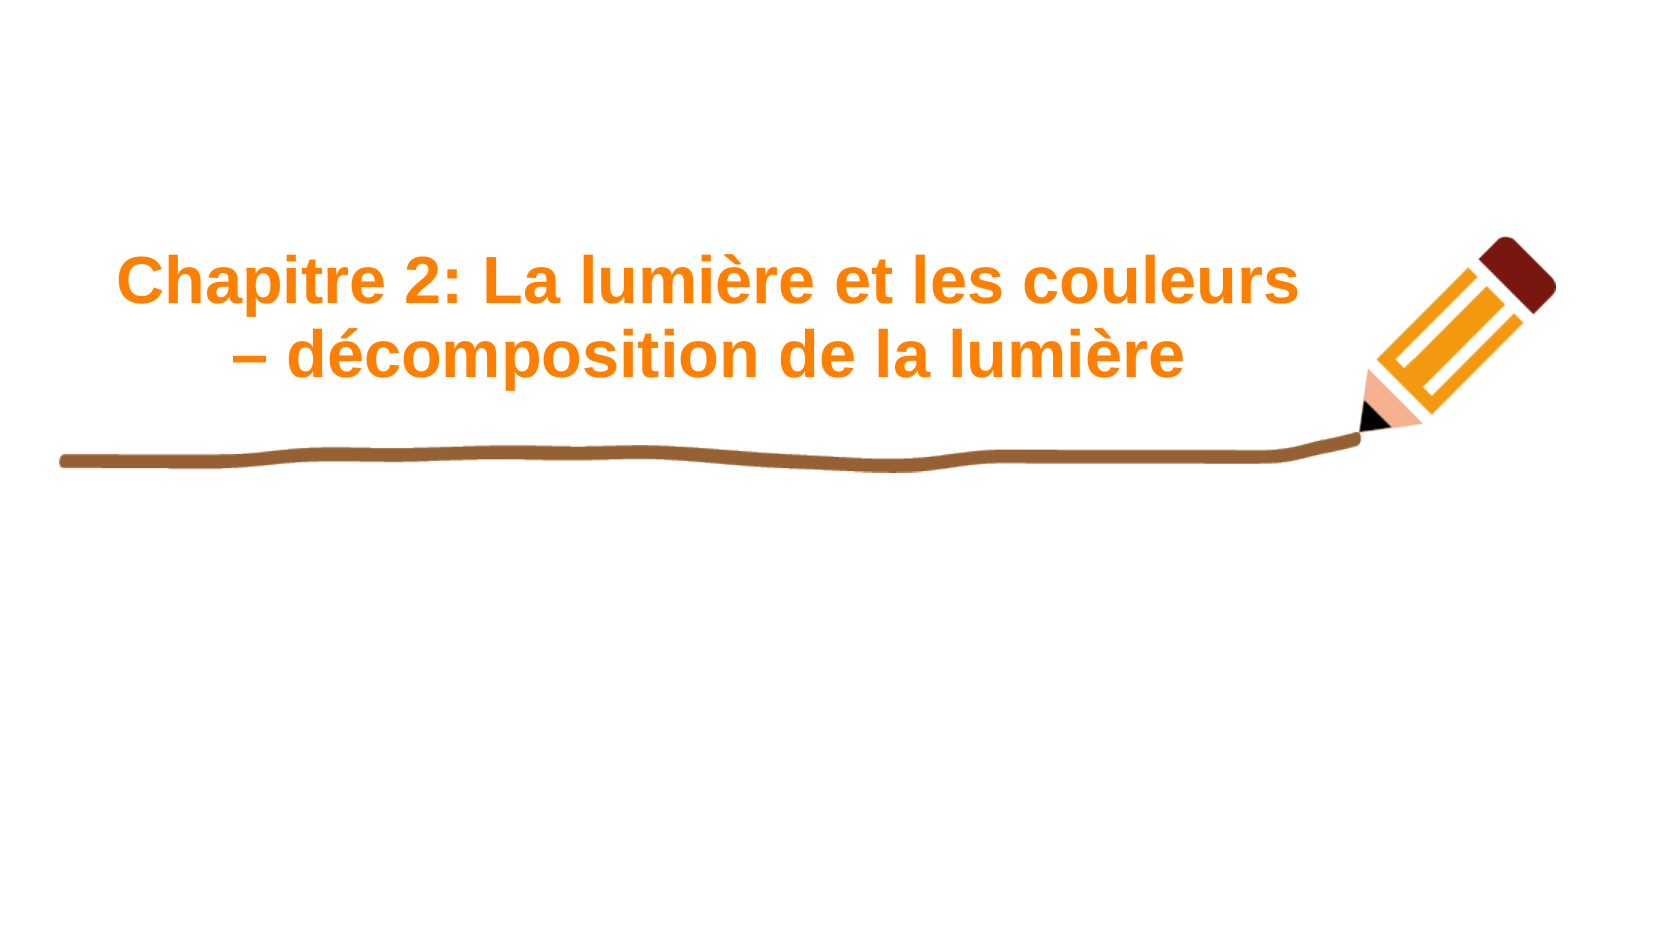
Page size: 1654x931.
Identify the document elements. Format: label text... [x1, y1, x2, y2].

title Chapitre 2: La lumière et les couleurs – décomposition de la lumière [88, 202, 1329, 433]
picture [59, 236, 1556, 473]
